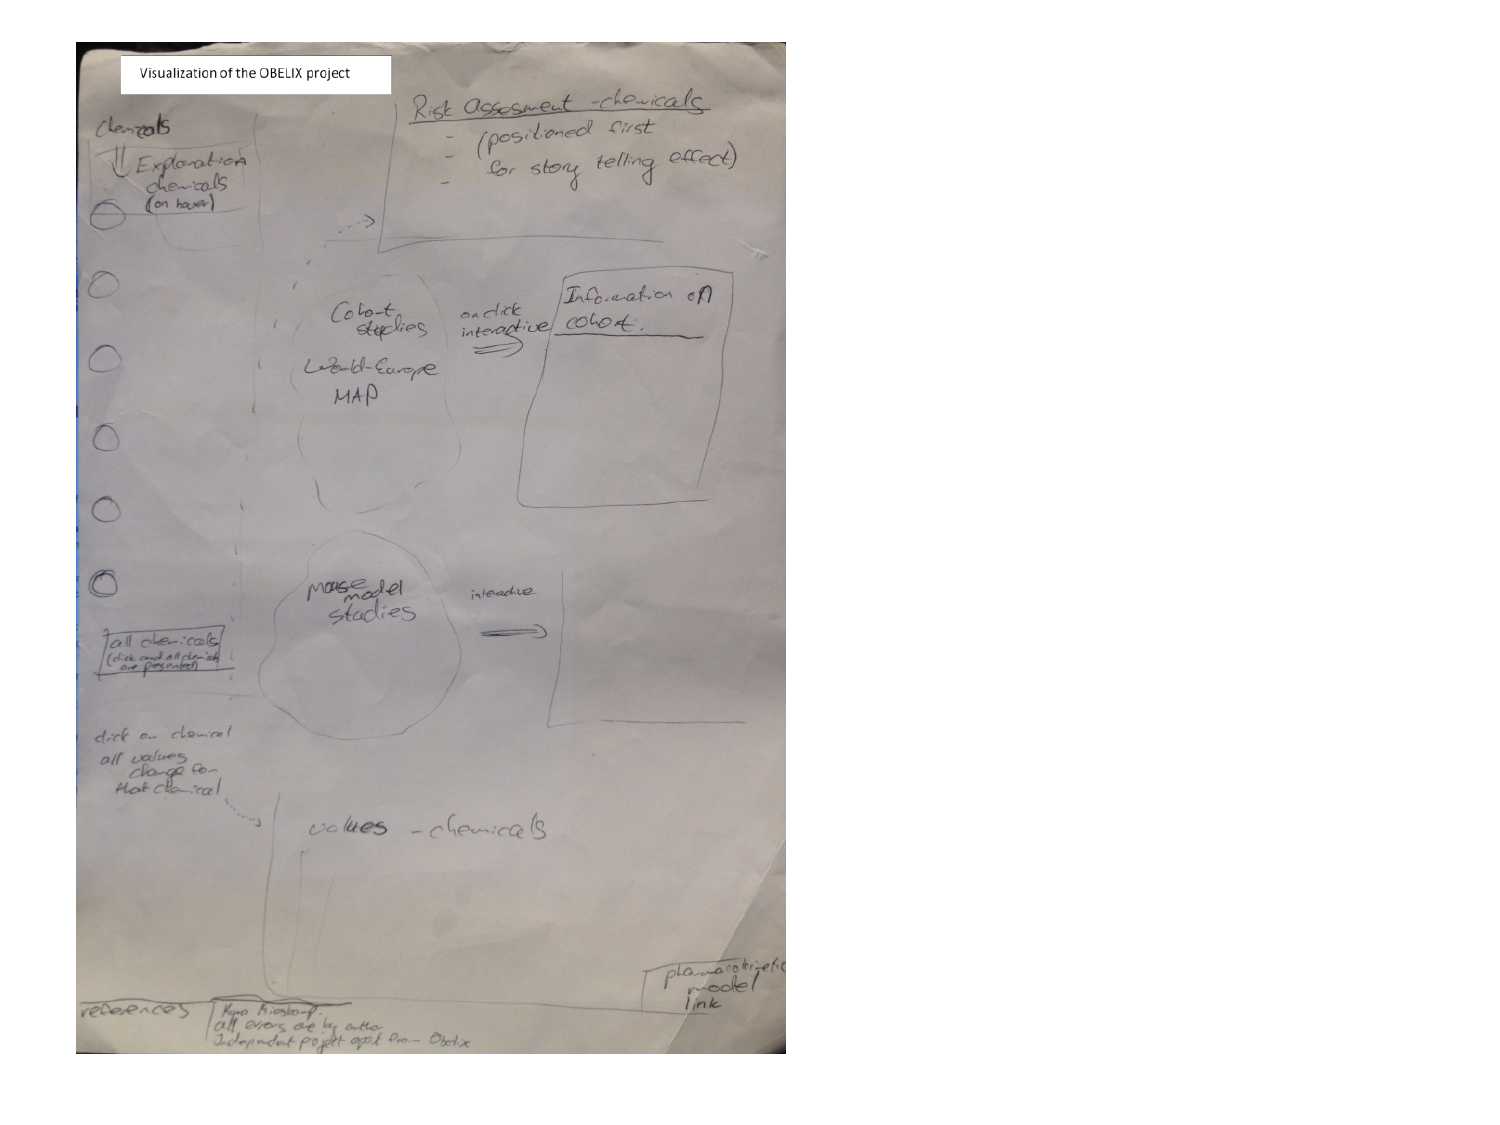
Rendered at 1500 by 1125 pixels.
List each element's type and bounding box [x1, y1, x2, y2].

picture [76, 42, 786, 1054]
